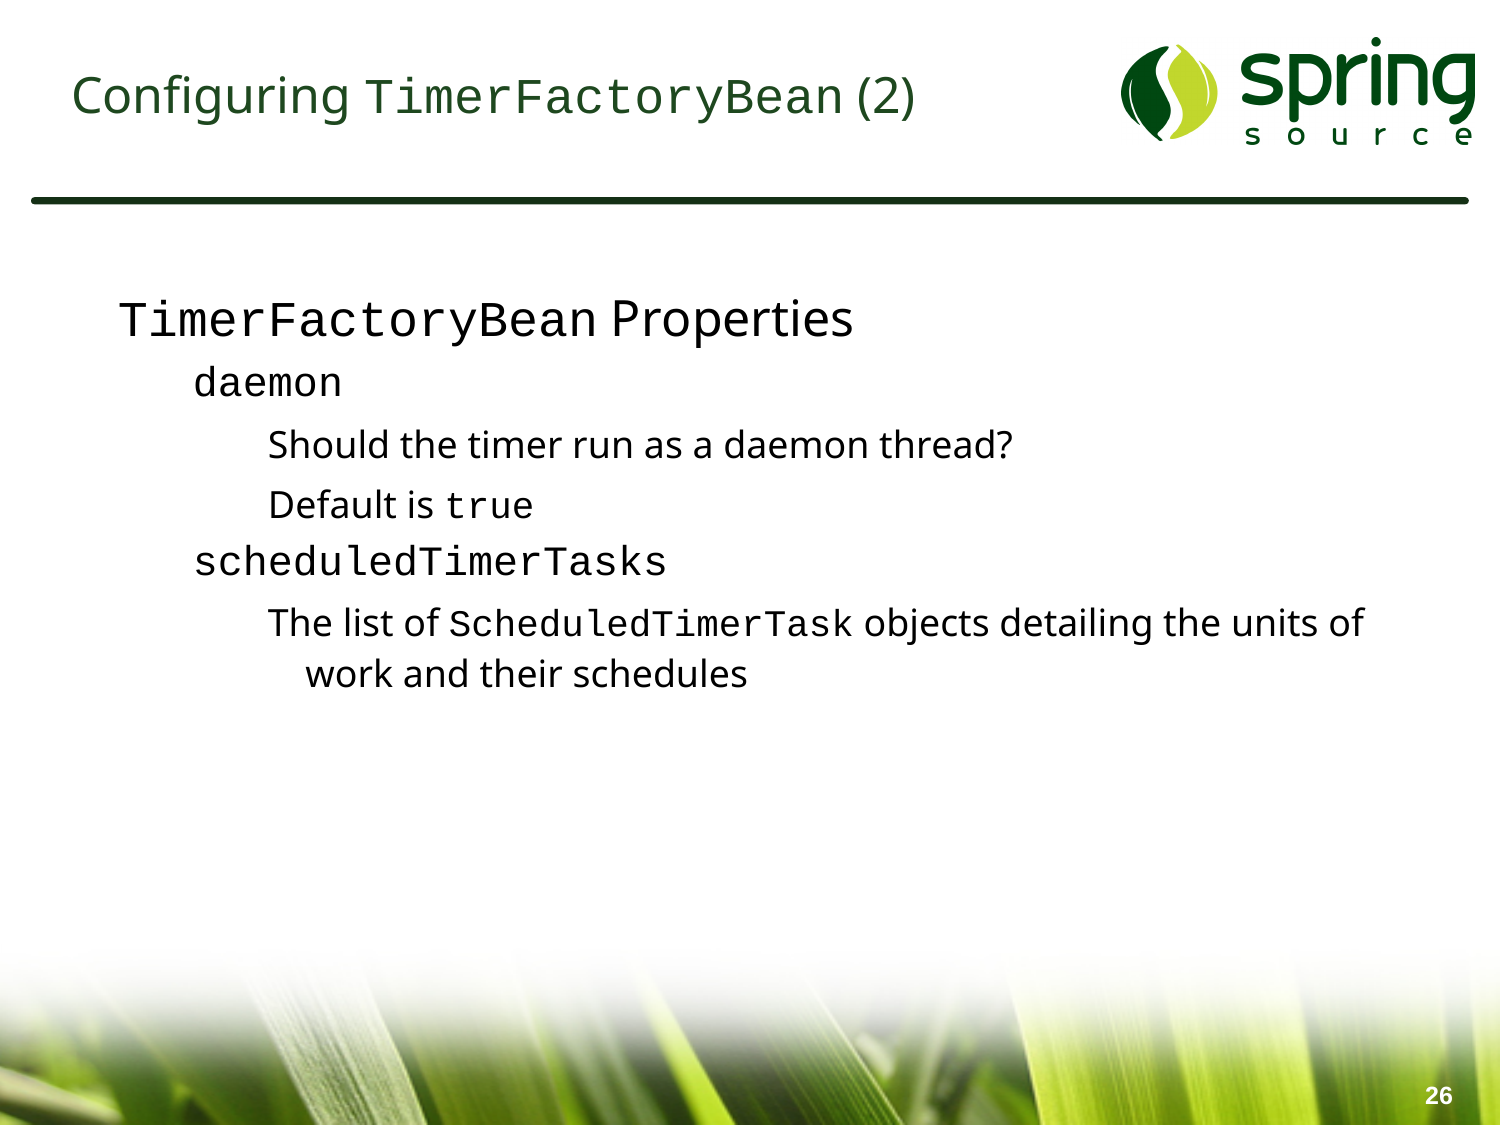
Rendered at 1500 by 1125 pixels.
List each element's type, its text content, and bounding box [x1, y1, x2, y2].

picture [1121, 37, 1475, 145]
picture [0, 944, 1500, 1125]
title Configuring TimerFactoryBean (2) [56, 13, 1089, 176]
list TimerFactoryBean Properties daemon Should the timer run as a daemon thread? Default is true scheduledTimerTasks The list of ScheduledTimerTask objects detailing the units of work and their schedules [103, 275, 1394, 938]
